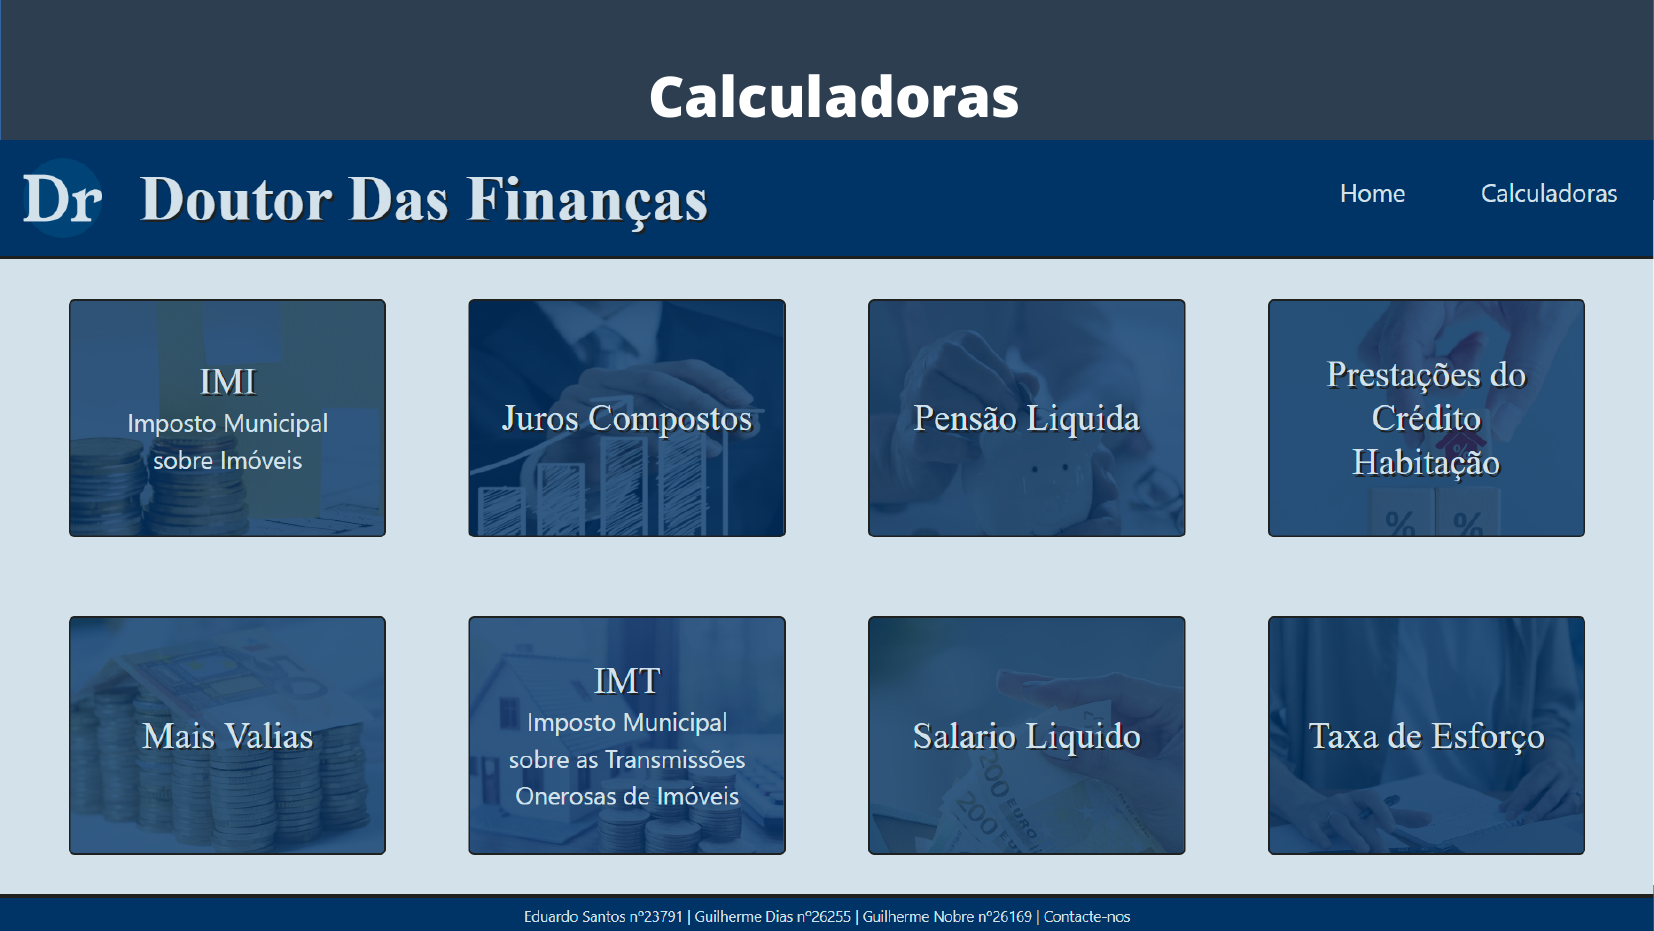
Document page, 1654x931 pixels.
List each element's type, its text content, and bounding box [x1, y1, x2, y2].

title Calculadoras [59, 37, 1595, 140]
picture [0, 140, 1654, 931]
